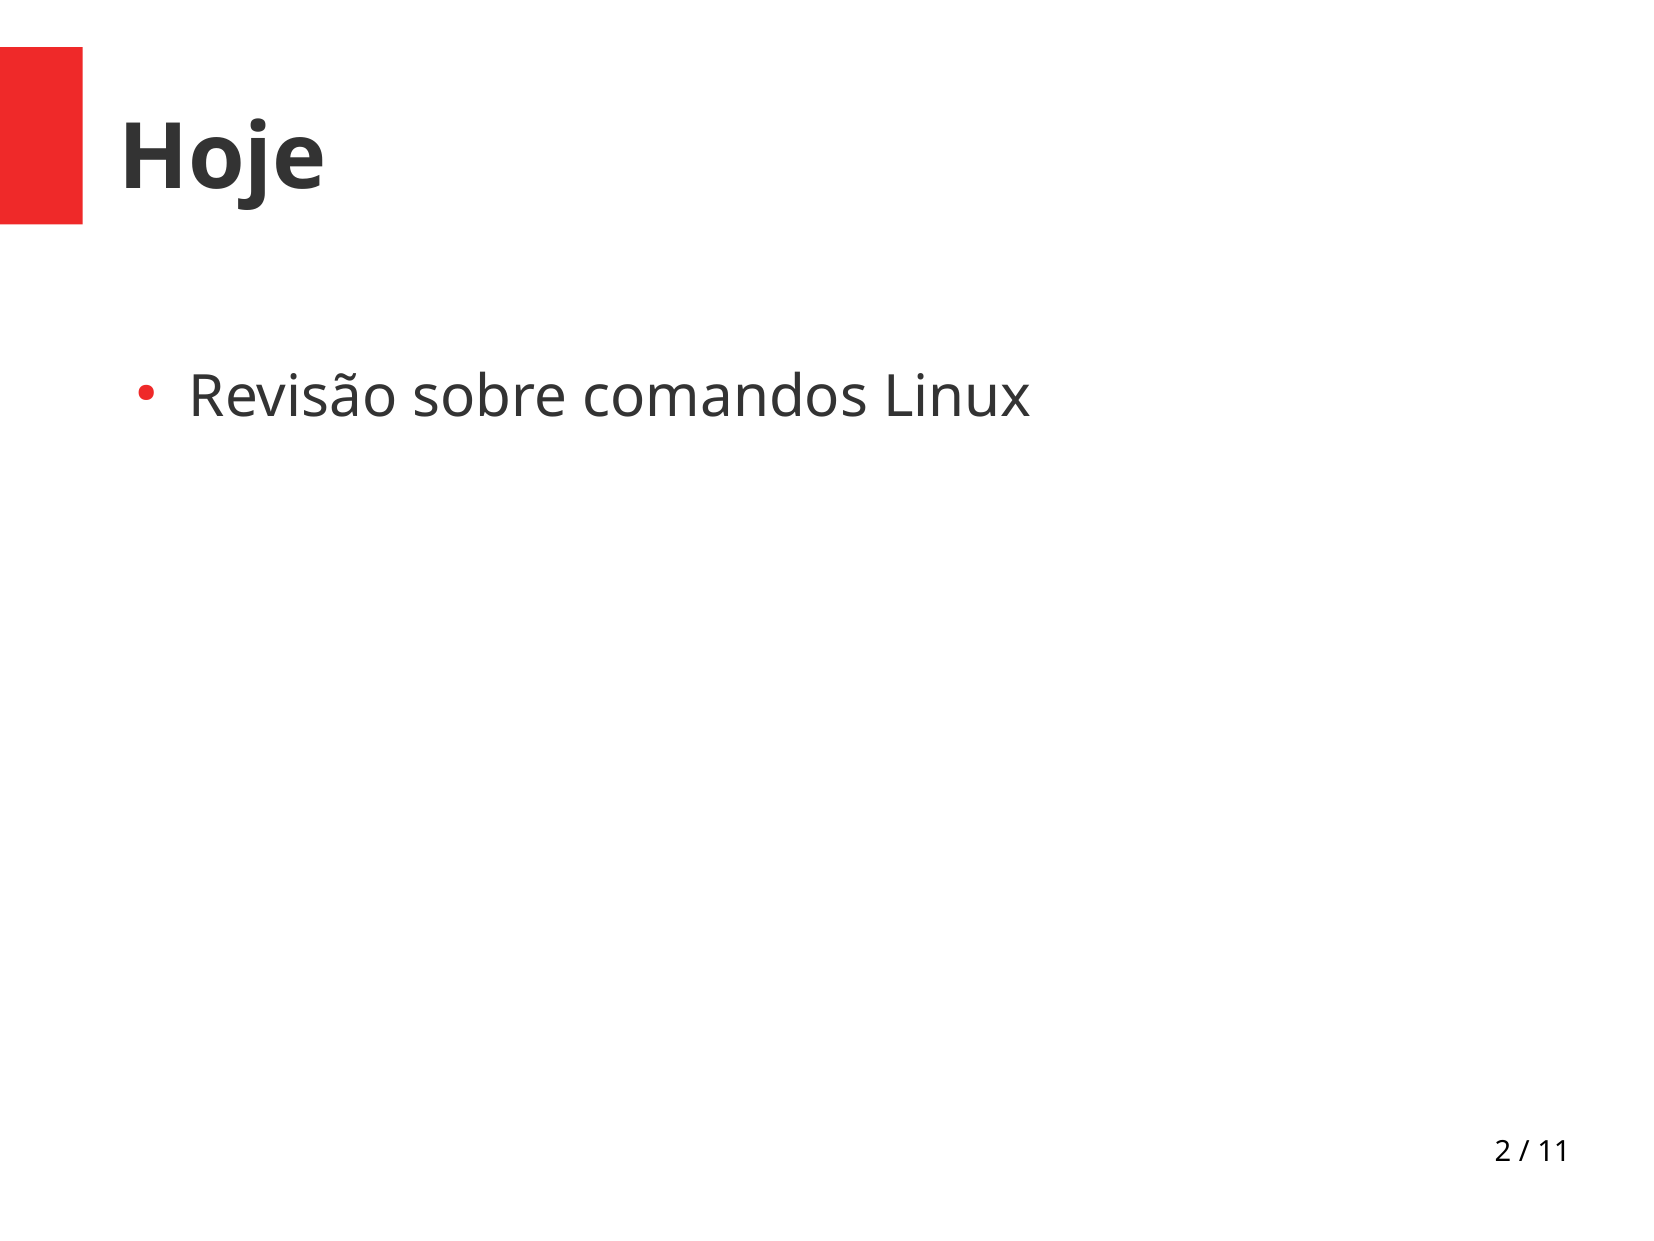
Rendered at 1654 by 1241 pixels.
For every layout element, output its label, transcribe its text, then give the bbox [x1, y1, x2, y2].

list Revisão sobre comandos Linux [118, 354, 1536, 1074]
title Hoje [118, 49, 1571, 257]
